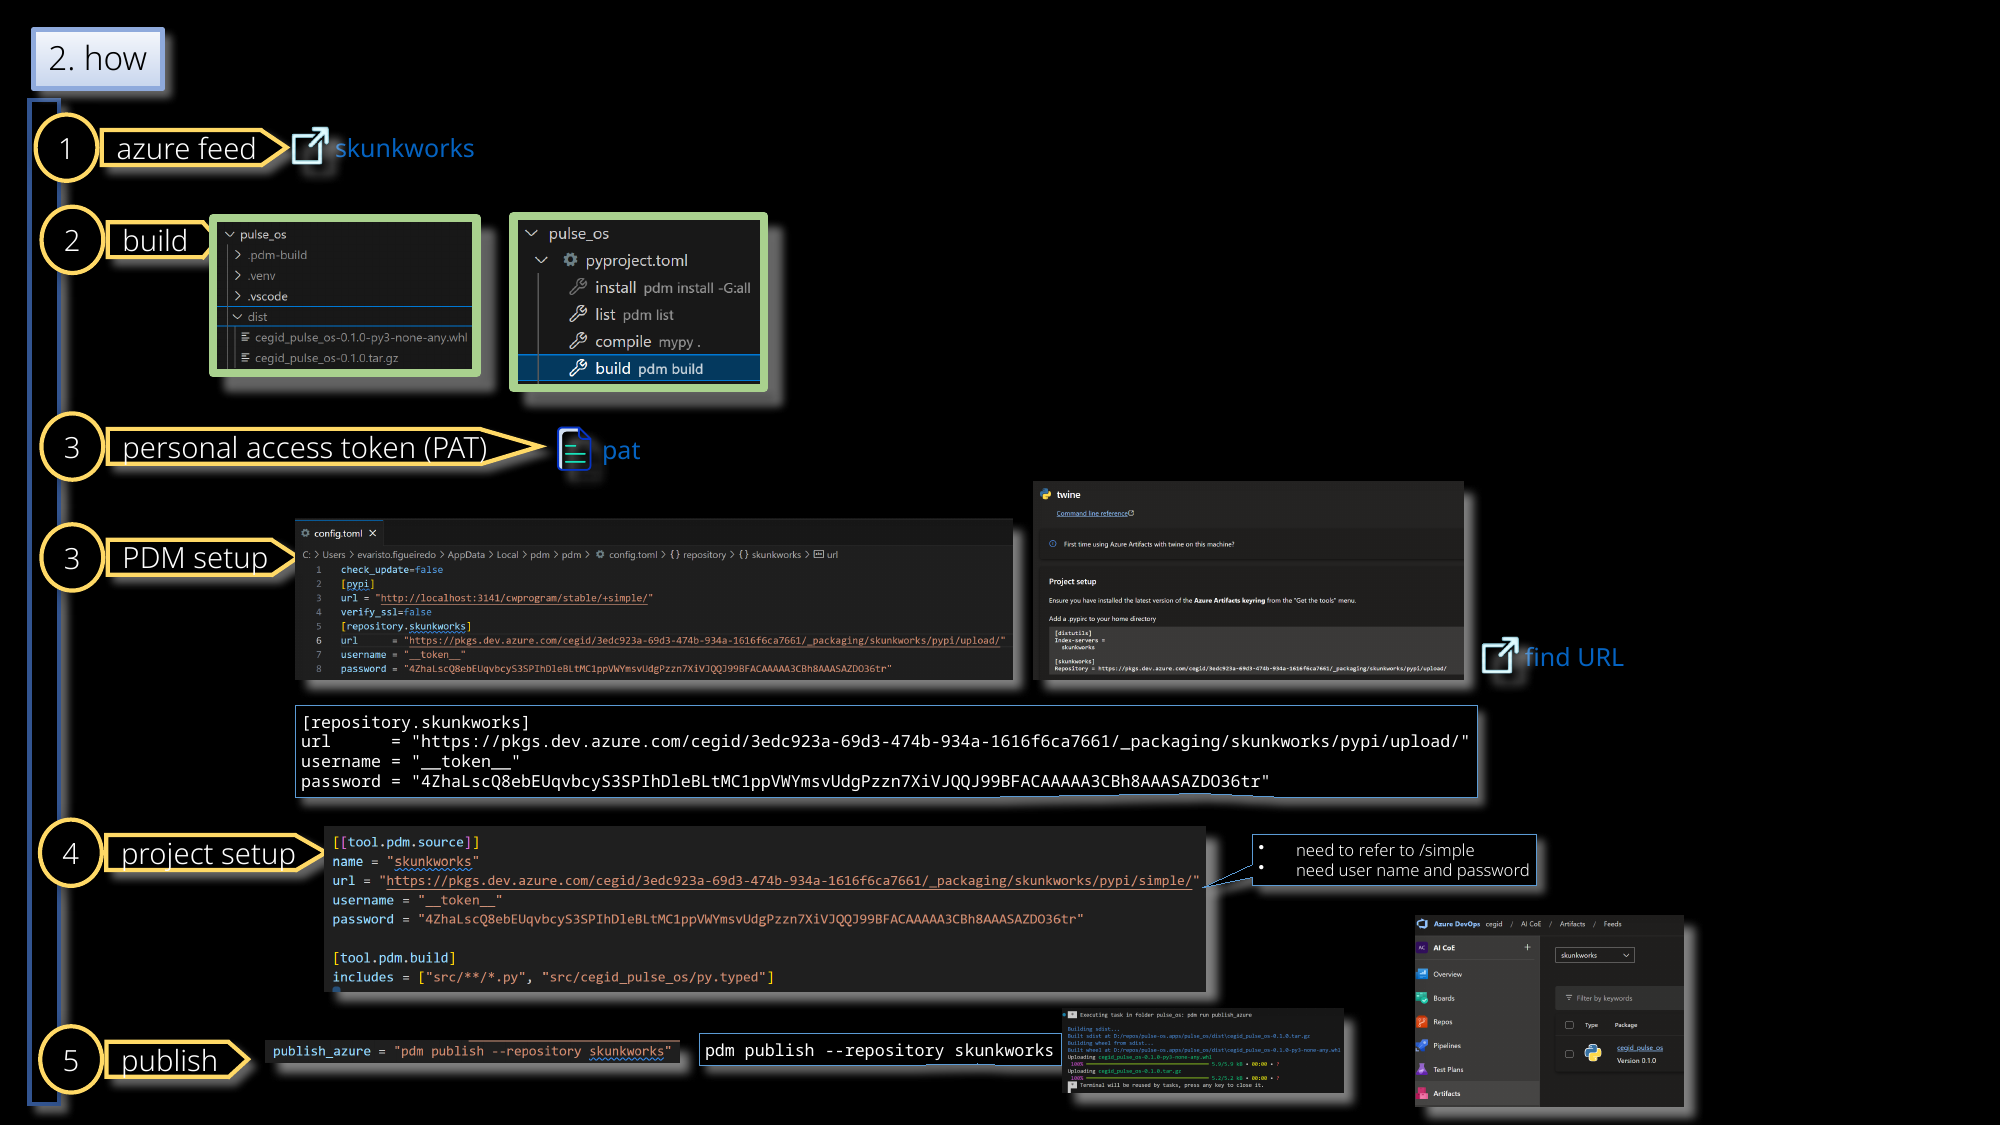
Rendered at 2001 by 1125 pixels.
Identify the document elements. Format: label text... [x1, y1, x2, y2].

text_box project setup [106, 835, 324, 871]
text_box build [107, 222, 209, 258]
text_box 2 [41, 206, 104, 274]
text_box 5 [40, 1026, 103, 1093]
picture [517, 220, 760, 384]
text_box [29, 100, 60, 1105]
picture [1415, 915, 1684, 1107]
picture [265, 1040, 680, 1063]
text_box skunkworks [333, 124, 490, 174]
picture [295, 518, 1013, 680]
picture [287, 122, 333, 169]
text_box azure feed [101, 129, 287, 166]
text_box PDM setup [107, 539, 295, 575]
picture [1477, 632, 1523, 678]
text_box 3 [41, 413, 104, 480]
picture [324, 826, 1206, 992]
text_box pdm publish --repository skunkworks [699, 1033, 1062, 1066]
picture [217, 222, 473, 370]
text_box 4 [39, 819, 102, 886]
text_box 1 [35, 114, 98, 181]
text_box find URL [1523, 634, 1640, 684]
picture [556, 426, 592, 472]
text_box personal access token (PAT) [107, 428, 540, 464]
text_box need to refer to /simple need user name and password [1202, 834, 1537, 888]
title 2. how [33, 29, 163, 89]
picture [1062, 1008, 1344, 1093]
text_box publish [106, 1041, 249, 1077]
text_box 3 [41, 524, 104, 591]
text_box [repository.skunkworks] url = "https://pkgs.dev.azure.com/cegid/3edc923a-69d3-474b-934a-1616f6ca7661/_packaging/skunkworks/pypi/upload/" username = "__token__" password = "4ZhaLscQ8ebEUqvbcyS3SPIhDleBLtMC1ppVWYmsvUdgPzzn7XiVJQQJ99BFACAAAAA3CBh8AAASAZDO36tr" [295, 705, 1478, 798]
text_box pat [587, 427, 656, 477]
picture [1033, 481, 1464, 680]
